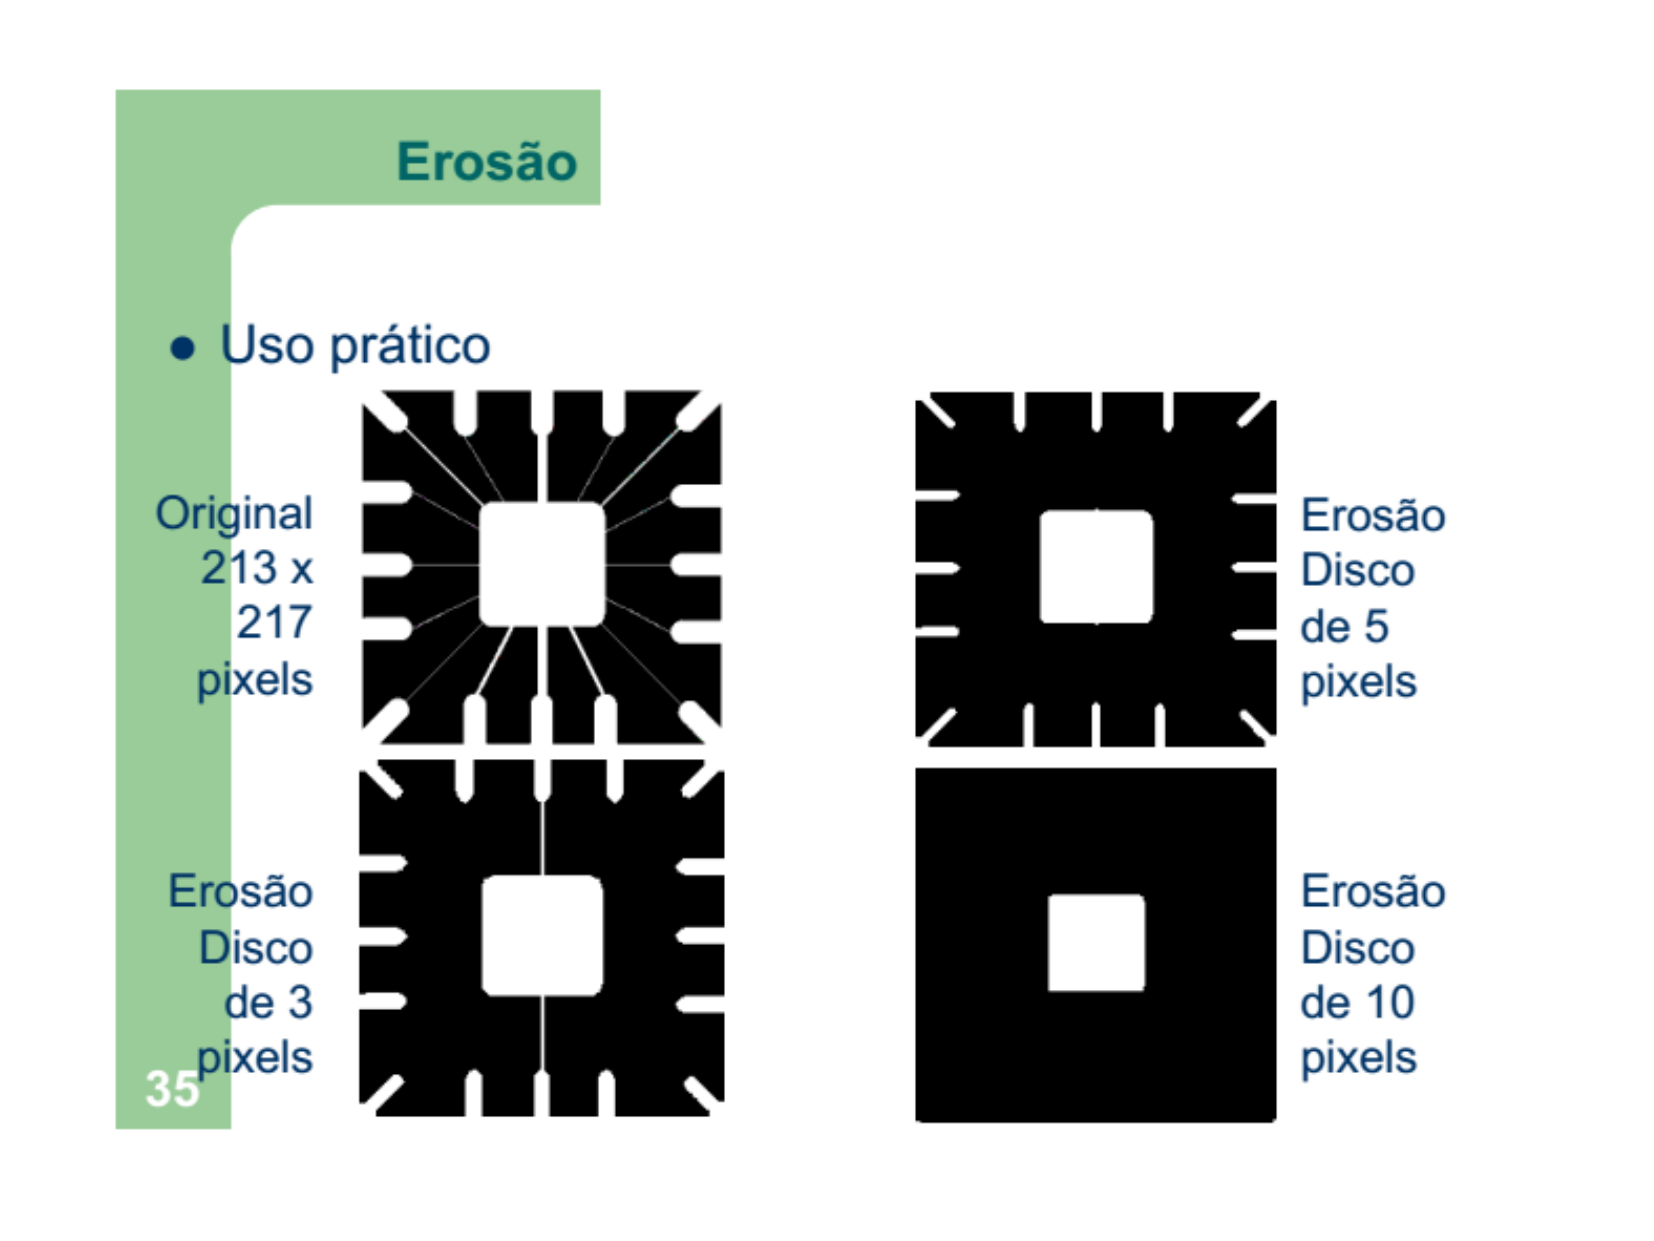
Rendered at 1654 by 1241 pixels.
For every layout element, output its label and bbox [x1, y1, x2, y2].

picture [47, 21, 1571, 1199]
